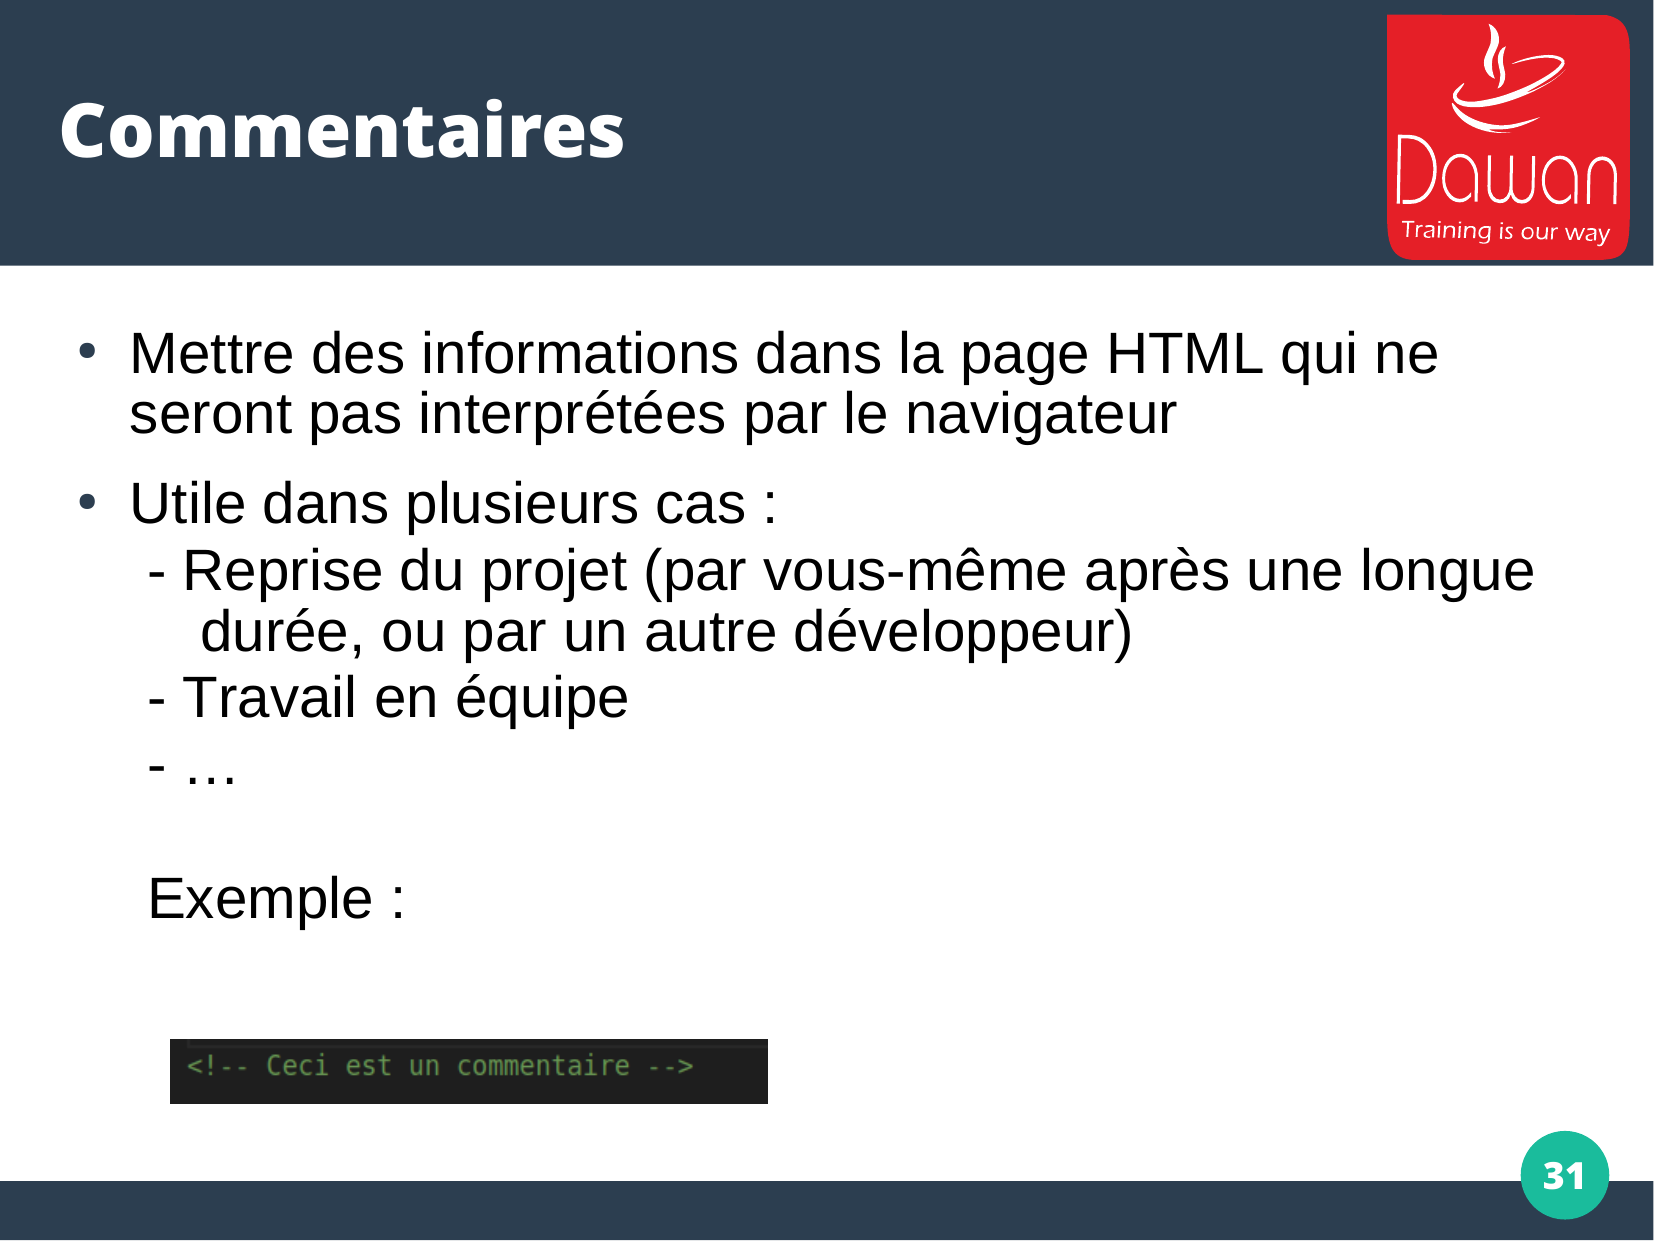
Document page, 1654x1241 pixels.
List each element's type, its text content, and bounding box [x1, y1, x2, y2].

picture [170, 1039, 768, 1104]
picture [1387, 14, 1630, 260]
list Mettre des informations dans la page HTML qui ne seront pas interprétées par le navigateur Utile dans plusieurs cas : - Reprise du projet (par vous-même après une longue durée, ou par un autre développeur) - Travail en équipe - … Exemple : [59, 324, 1595, 1152]
title Commentaires [59, 49, 1387, 207]
